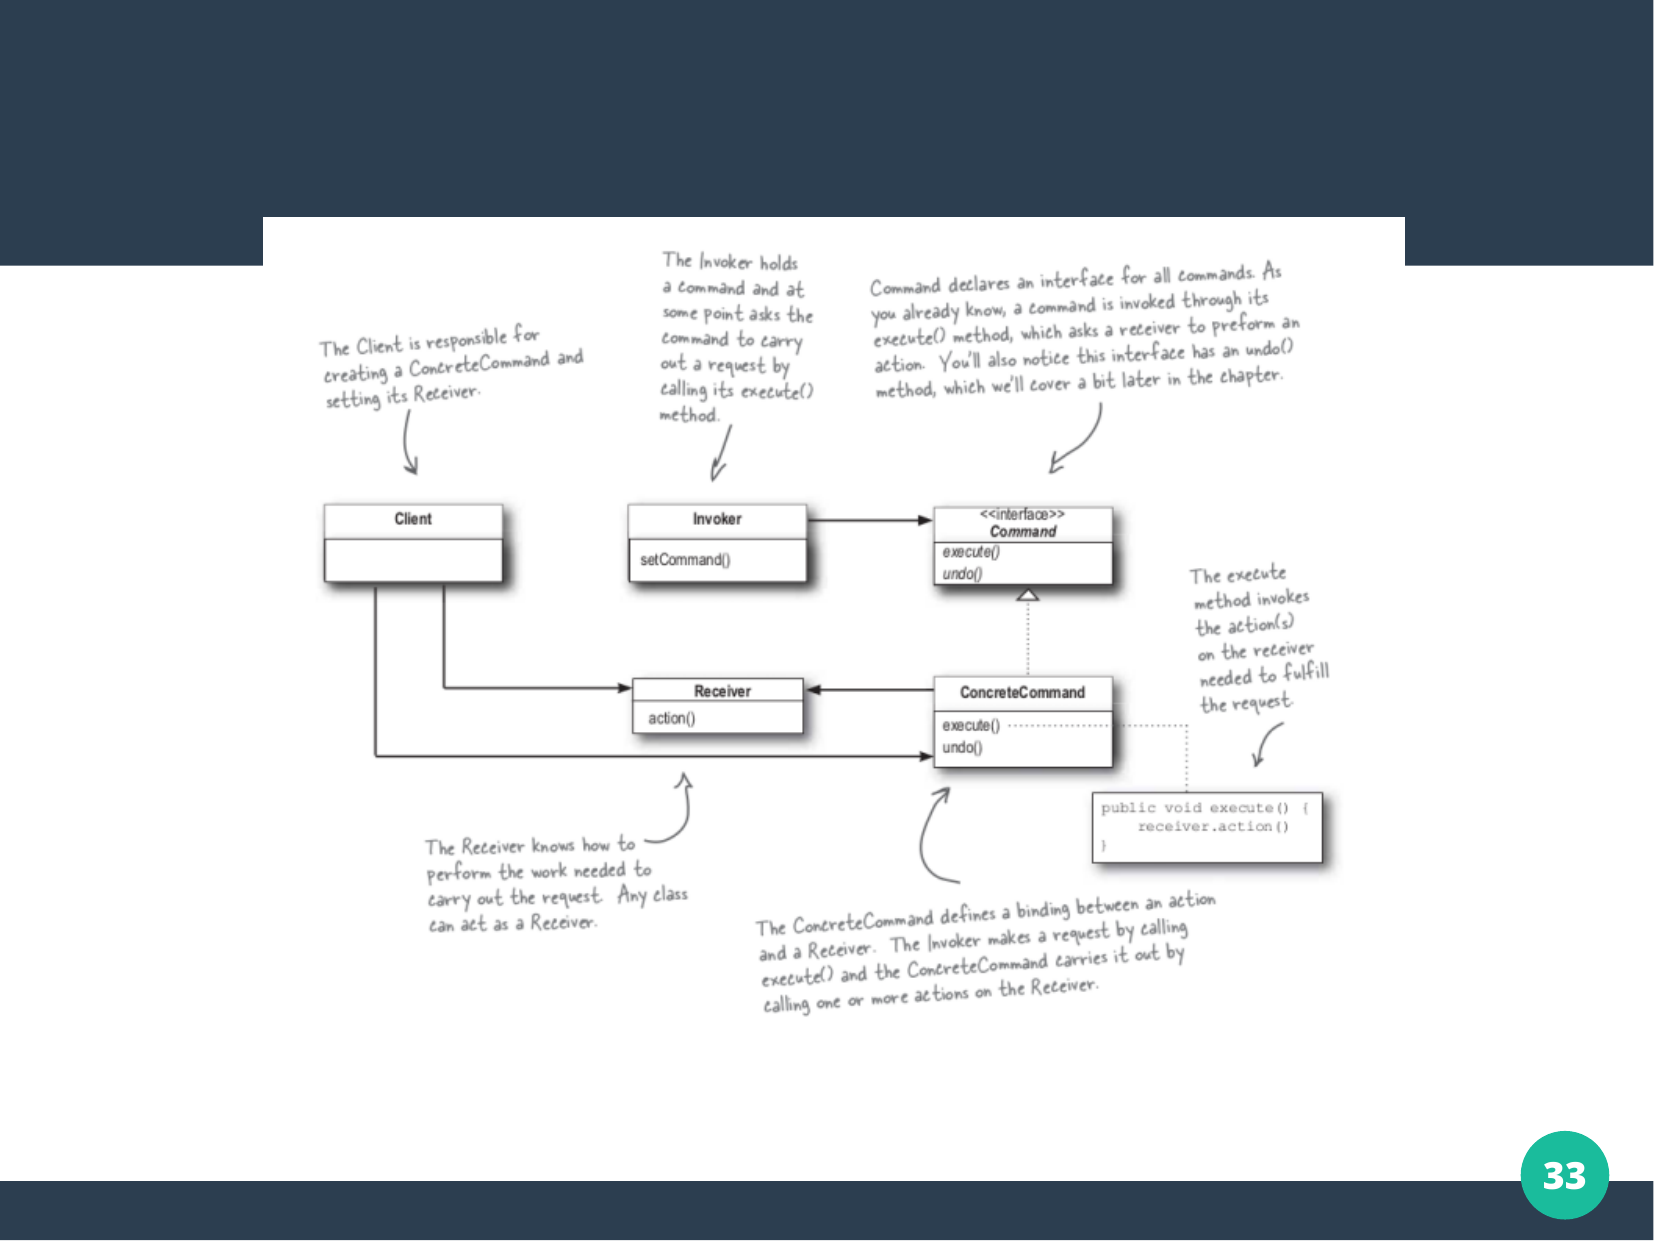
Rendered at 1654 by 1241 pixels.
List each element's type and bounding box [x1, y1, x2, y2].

picture [263, 217, 1405, 1042]
